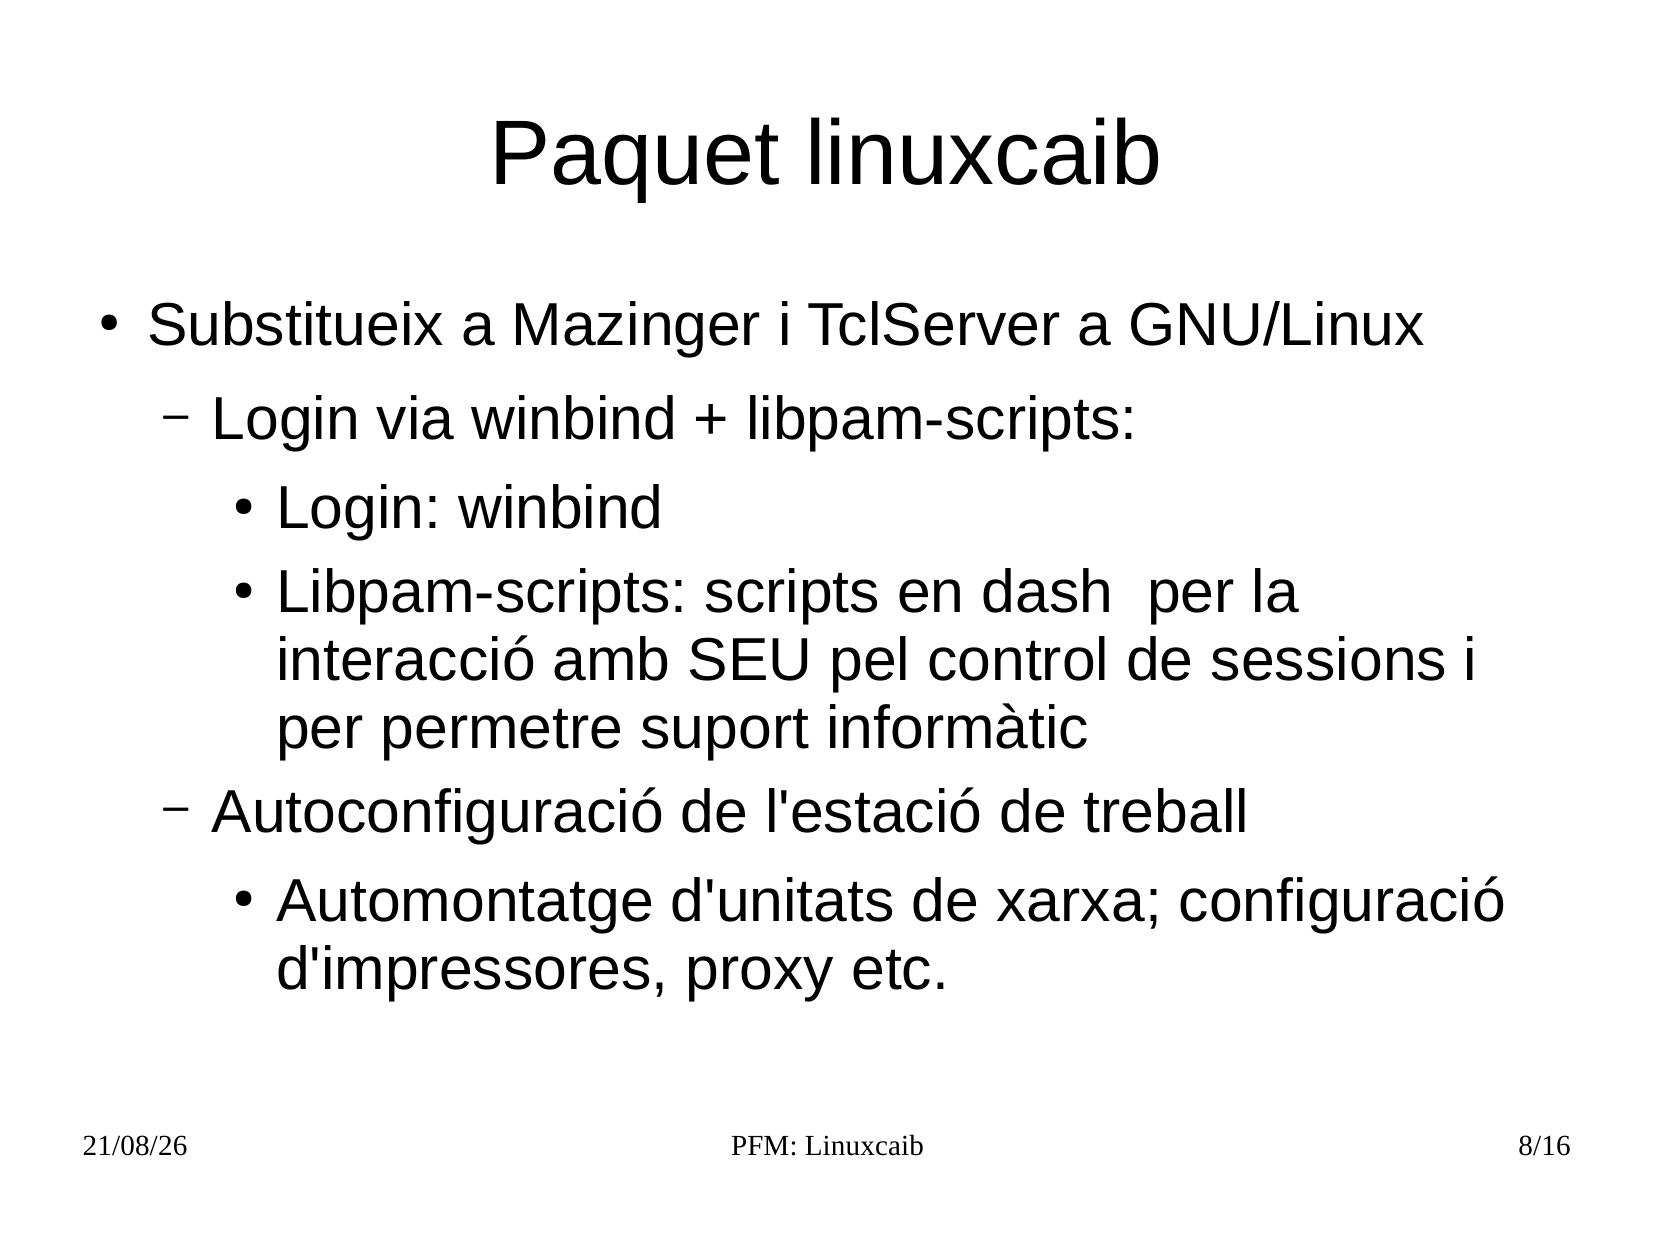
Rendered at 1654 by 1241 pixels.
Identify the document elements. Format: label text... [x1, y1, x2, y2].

list Substitueix a Mazinger i TclServer a GNU/Linux Login via winbind + libpam-scripts: Login: winbind Libpam-scripts: scripts en dash per la interacció amb SEU pel control de sessions i per permetre suport informàtic Autoconfiguració de l'estació de treball Automontatge d'unitats de xarxa; configuració d'impressores, proxy etc. [82, 290, 1571, 1010]
title Paquet linuxcaib [82, 49, 1571, 257]
